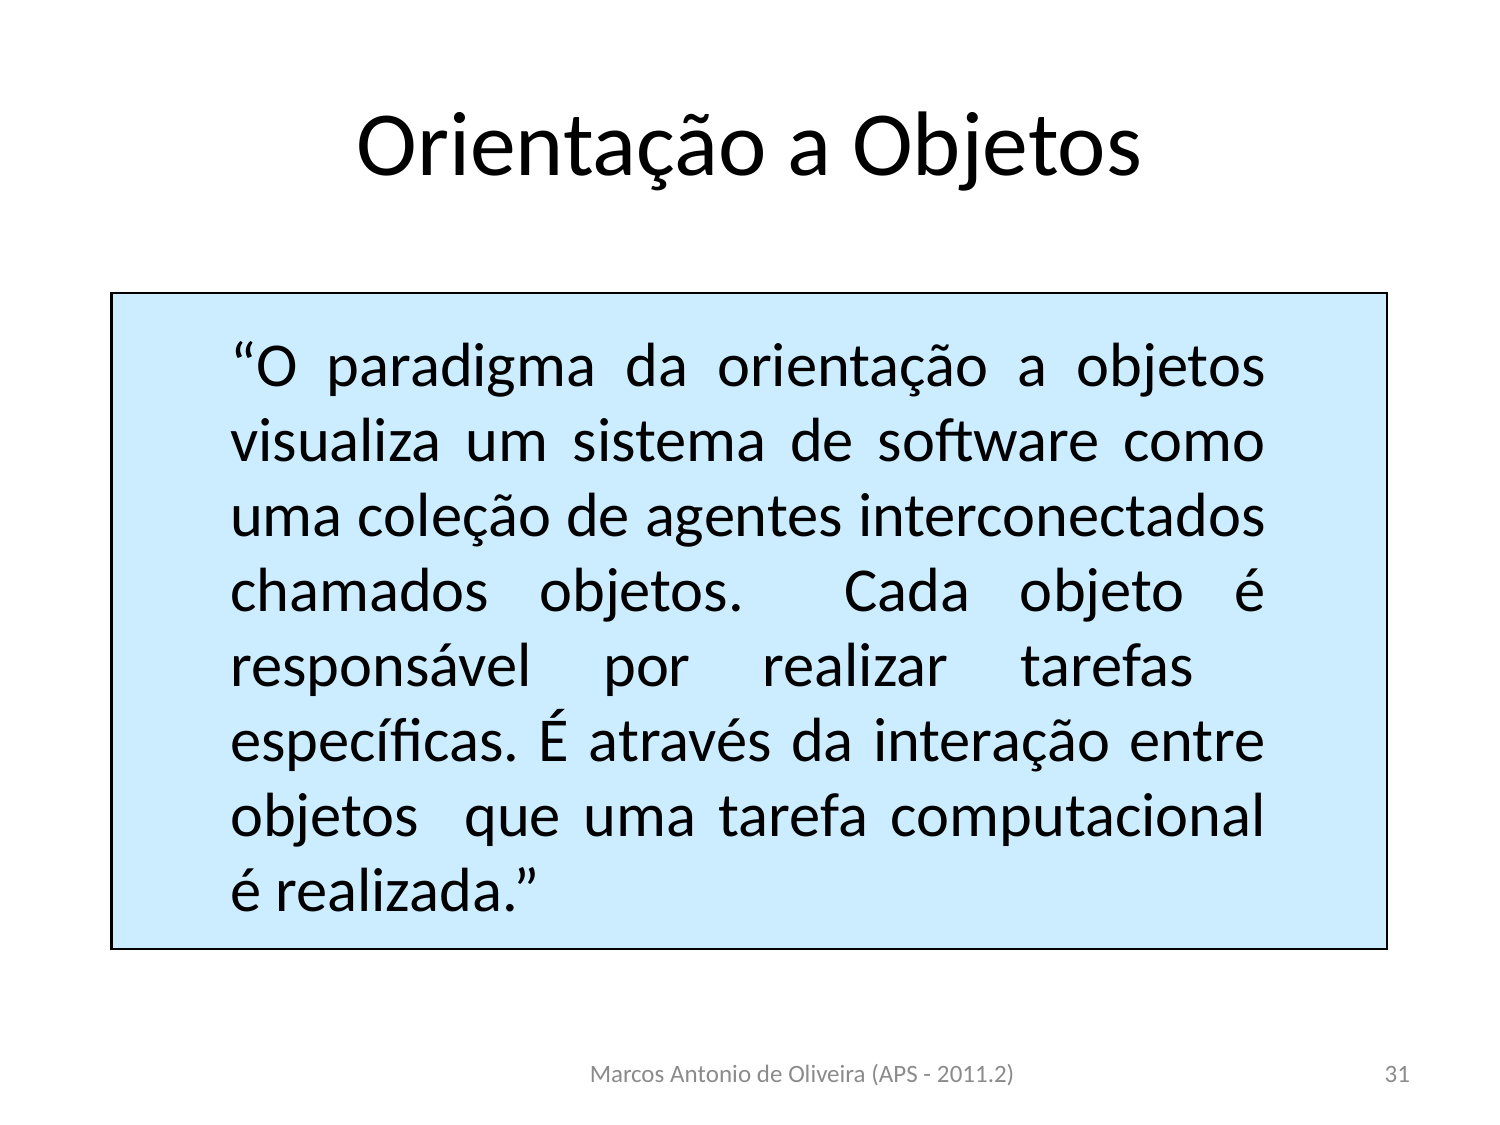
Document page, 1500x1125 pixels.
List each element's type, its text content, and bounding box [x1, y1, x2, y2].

footer Marcos Antonio de Oliveira (APS - 2011.2) [512, 1042, 1074, 1103]
slide_number <número> [1074, 1042, 1425, 1103]
text_box [111, 292, 1388, 950]
title Orientação a Objetos [75, 45, 1425, 233]
text_box “O paradigma da orientação a objetos visualiza um sistema de software como uma coleção de agentes interconectados chamados objetos. Cada objeto é responsável por realizar tarefas específicas. É através da interação entre objetos que uma tarefa computacional é realizada.” [215, 316, 1282, 932]
